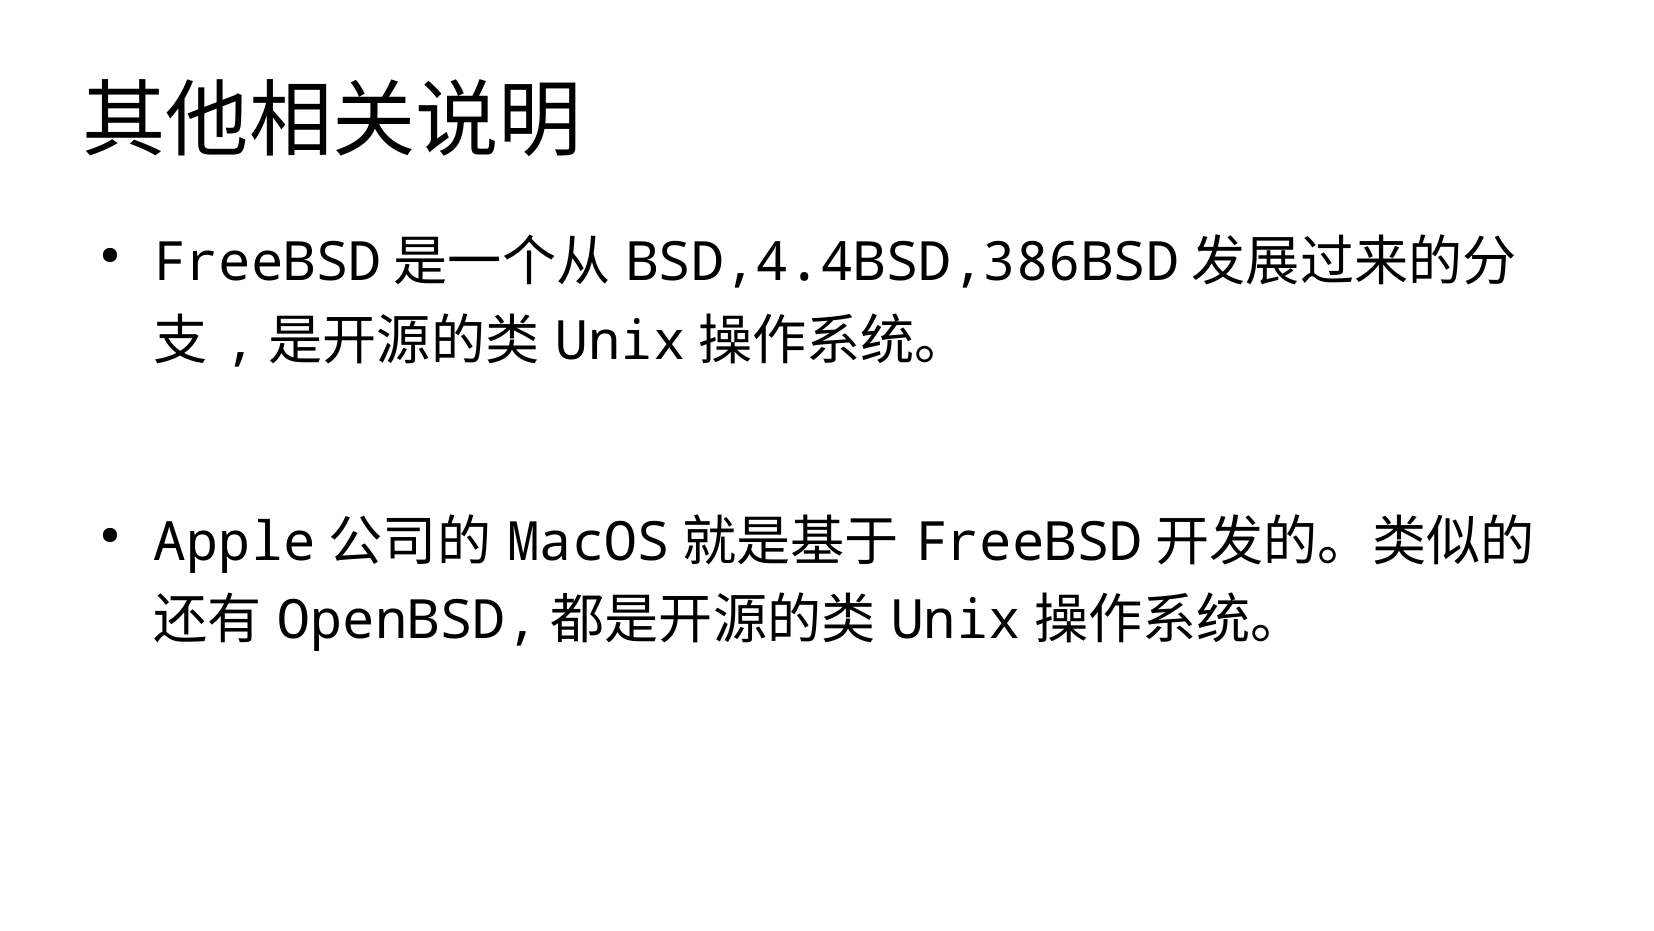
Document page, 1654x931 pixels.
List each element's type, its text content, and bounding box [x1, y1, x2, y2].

list FreeBSD是一个从BSD,4.4BSD,386BSD发展过来的分支,是开源的类Unix操作系统。 Apple公司的MacOS就是基于FreeBSD开发的。类似的还有OpenBSD,都是开源的类Unix操作系统。 [82, 217, 1571, 792]
title 其他相关说明 [82, 37, 1571, 189]
